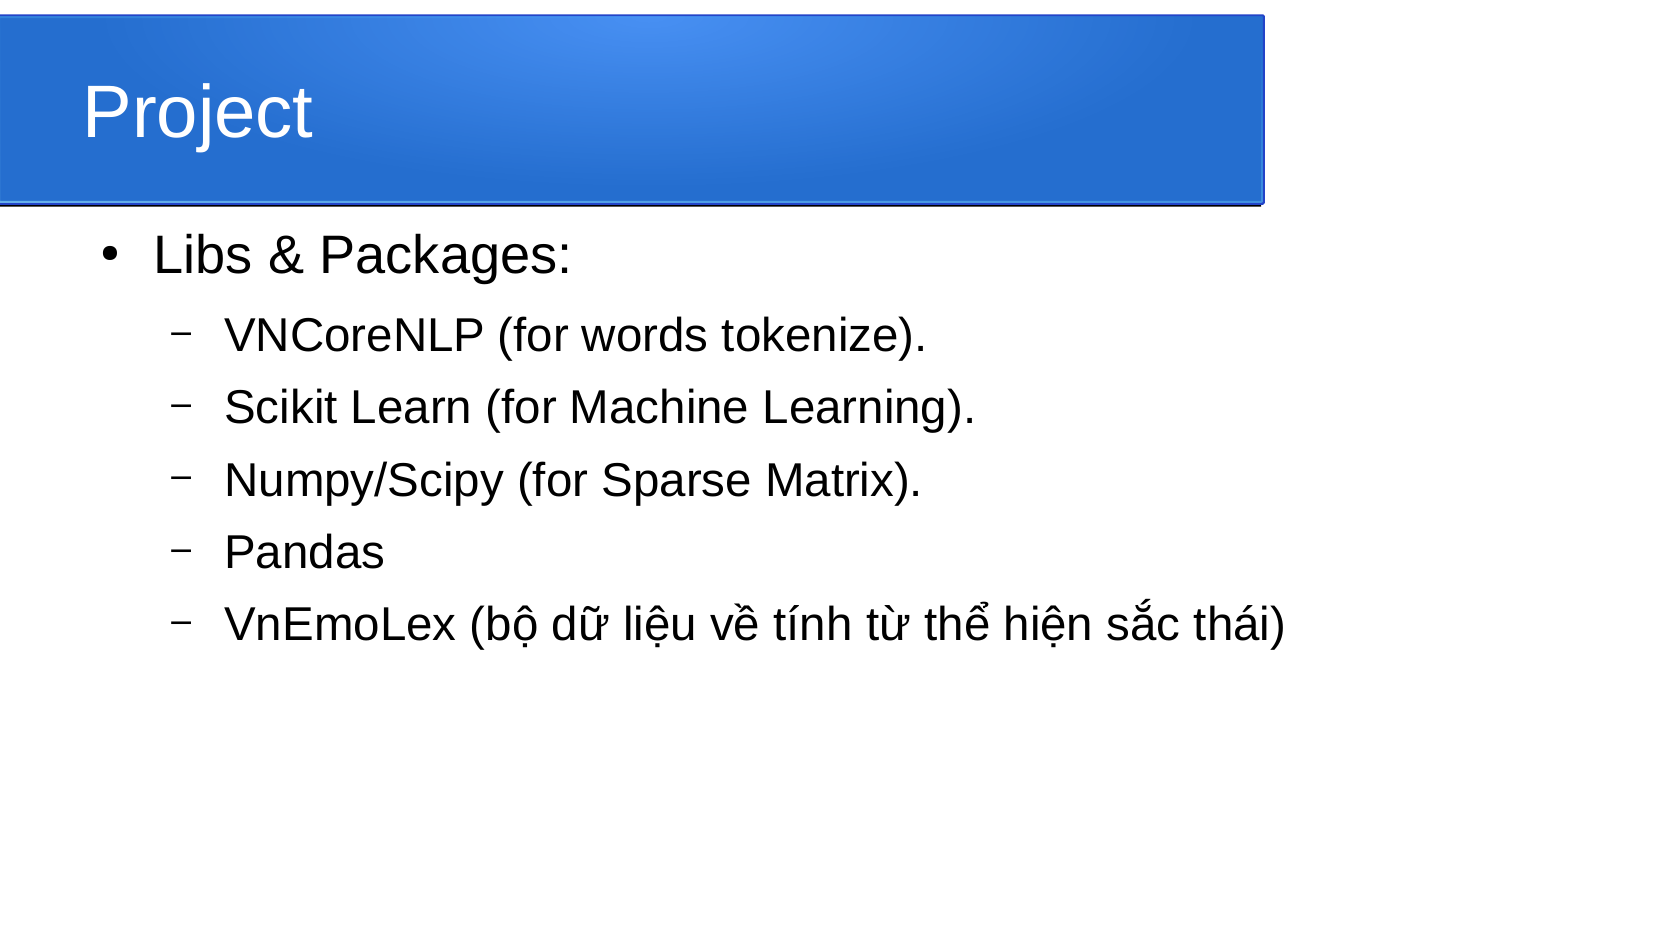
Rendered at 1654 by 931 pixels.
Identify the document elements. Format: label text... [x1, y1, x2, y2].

list Libs & Packages: VNCoreNLP (for words tokenize). Scikit Learn (for Machine Learning). Numpy/Scipy (for Sparse Matrix). Pandas VnEmoLex (bộ dữ liệu về tính từ thể hiện sắc thái) [82, 224, 1571, 764]
title Project [82, 35, 1235, 189]
